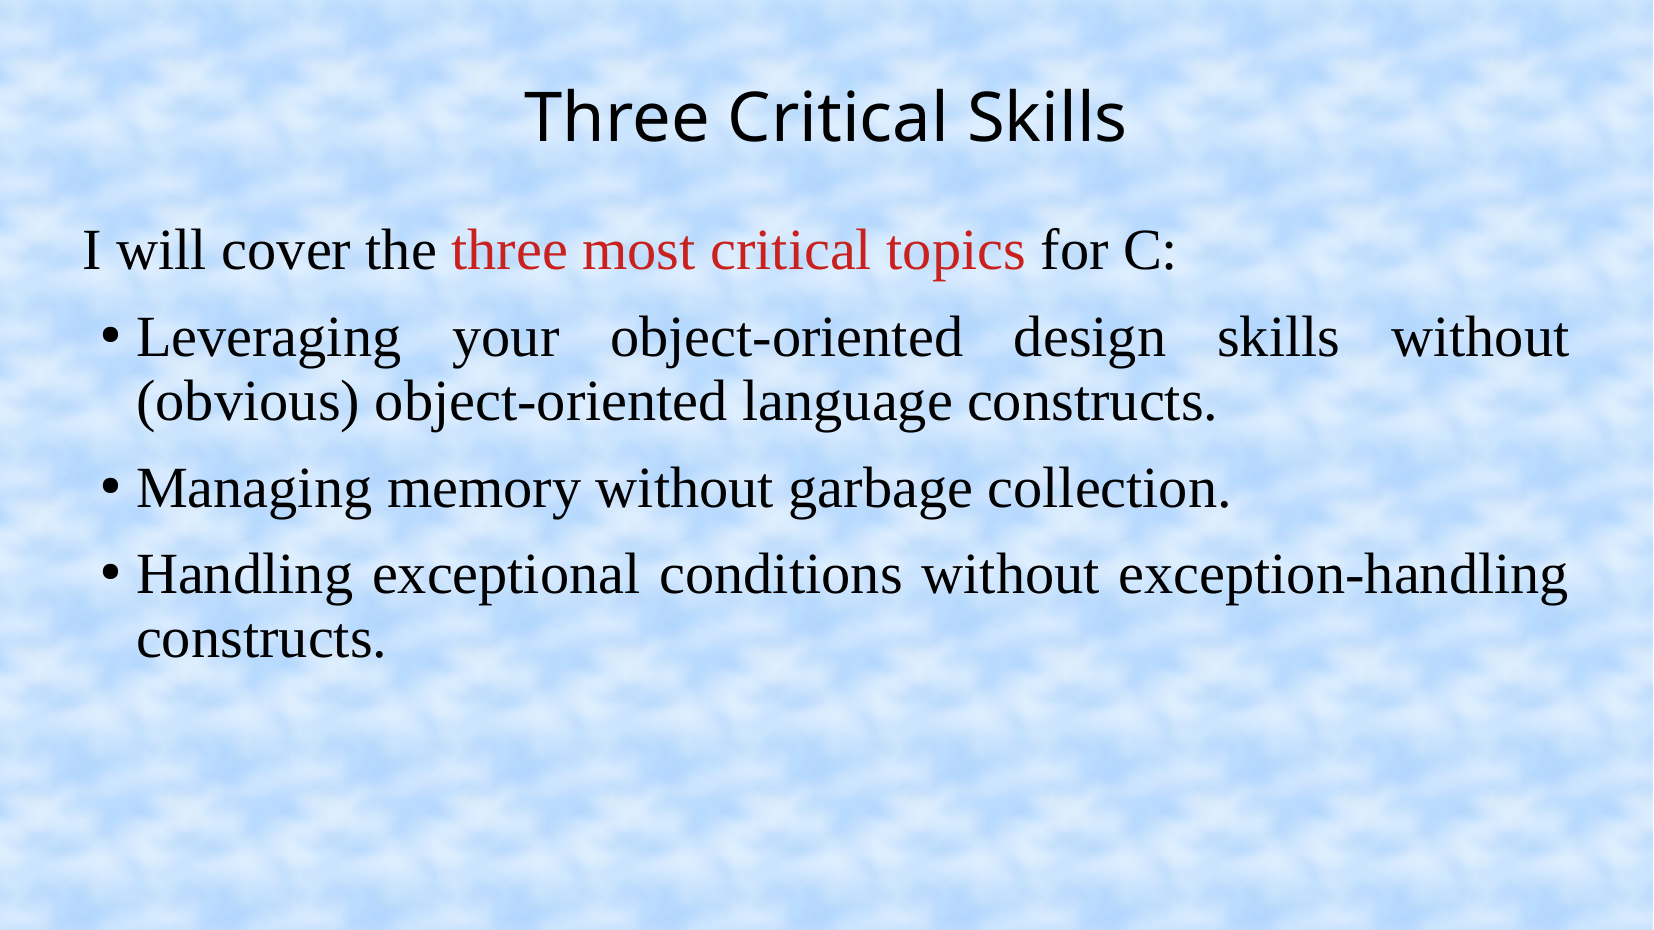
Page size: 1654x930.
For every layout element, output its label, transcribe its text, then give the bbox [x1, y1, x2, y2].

list I will cover the three most critical topics for C: Leveraging your object-oriented design skills without (obvious) object-oriented language constructs. Managing memory without garbage collection. Handling exceptional conditions without exception-handling constructs. [82, 217, 1571, 841]
title Three Critical Skills [82, 36, 1571, 193]
picture [0, 0, 1654, 930]
